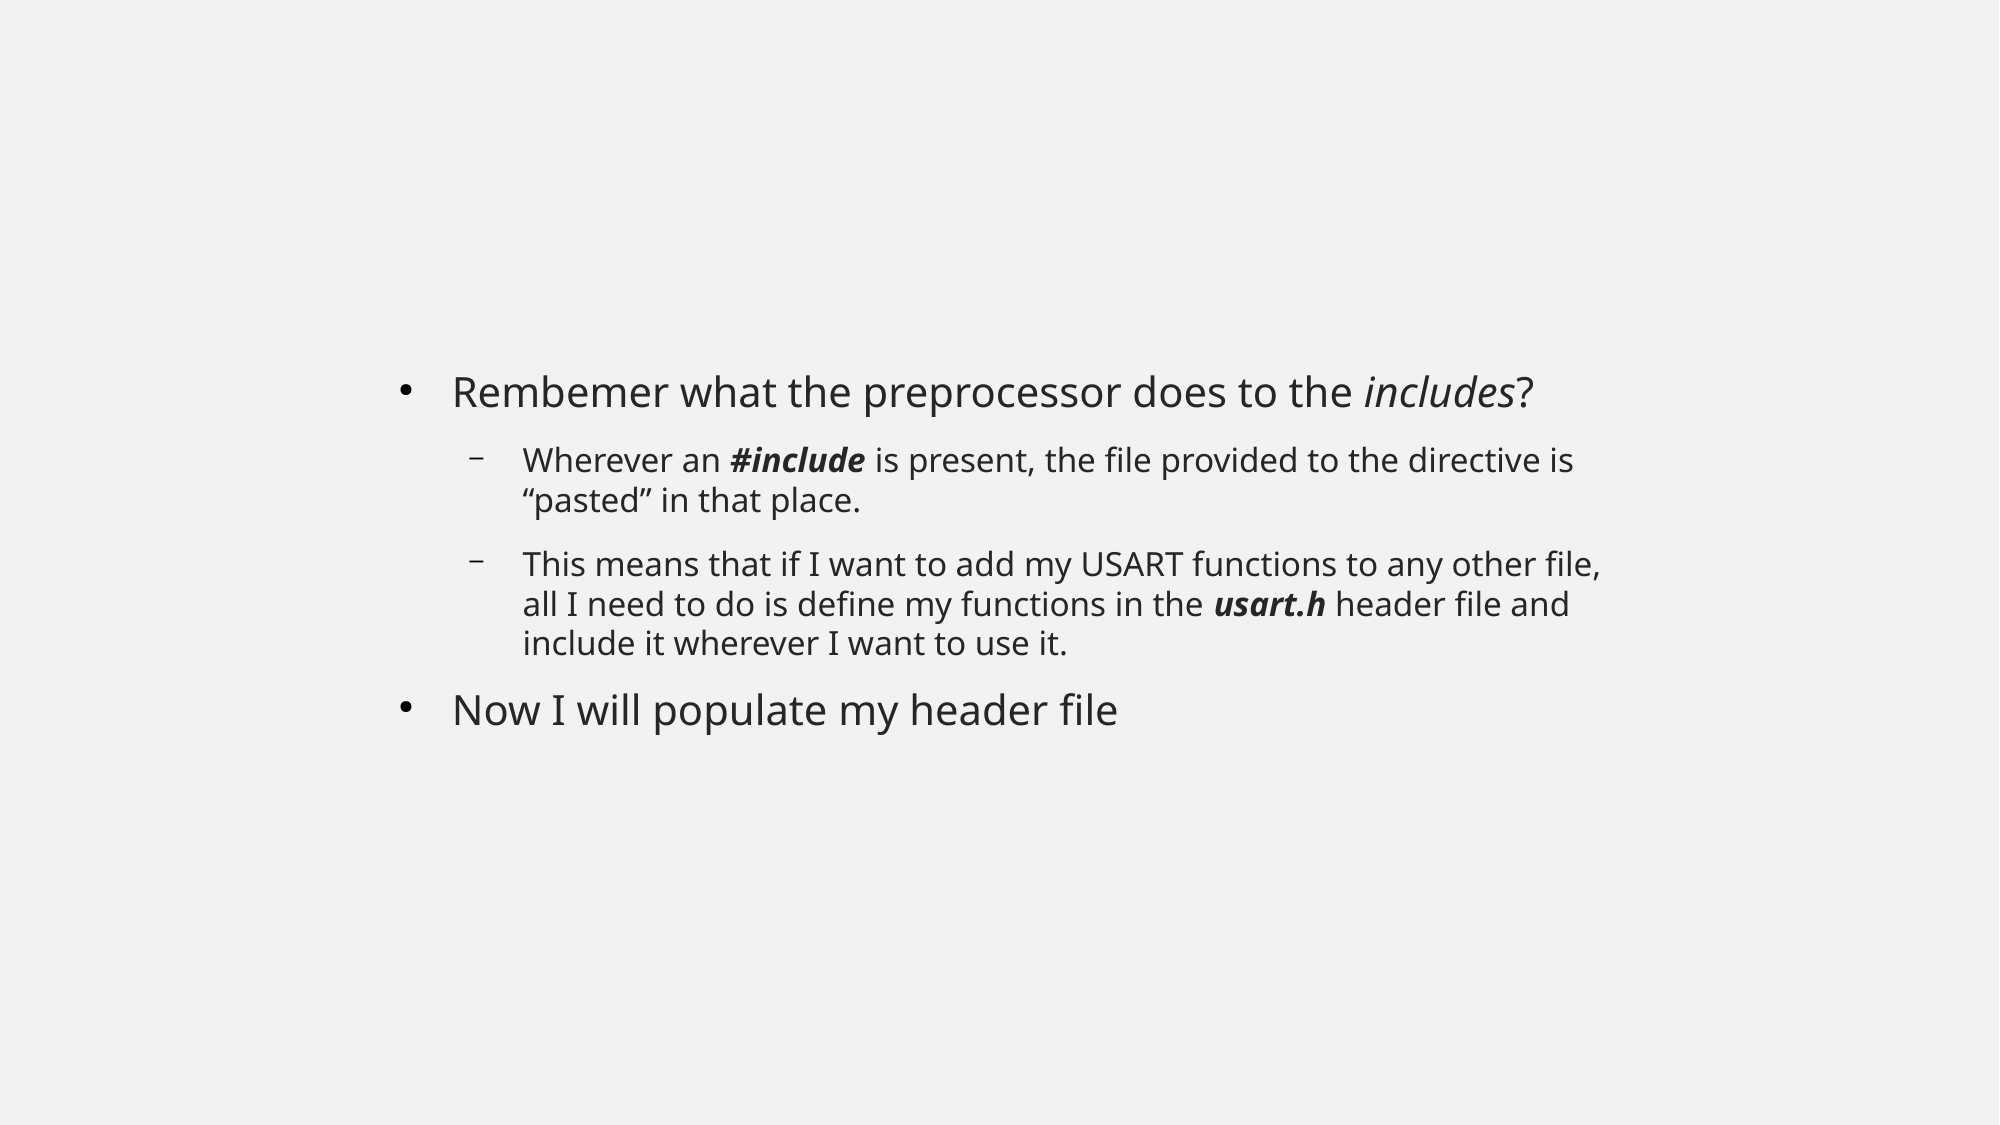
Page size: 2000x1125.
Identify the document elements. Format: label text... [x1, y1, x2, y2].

list Rembemer what the preprocessor does to the includes? Wherever an #include is present, the file provided to the directive is “pasted” in that place. This means that if I want to add my USART functions to any other file, all I need to do is define my functions in the usart.h header file and include it wherever I want to use it. Now I will populate my header file [365, 358, 1634, 767]
